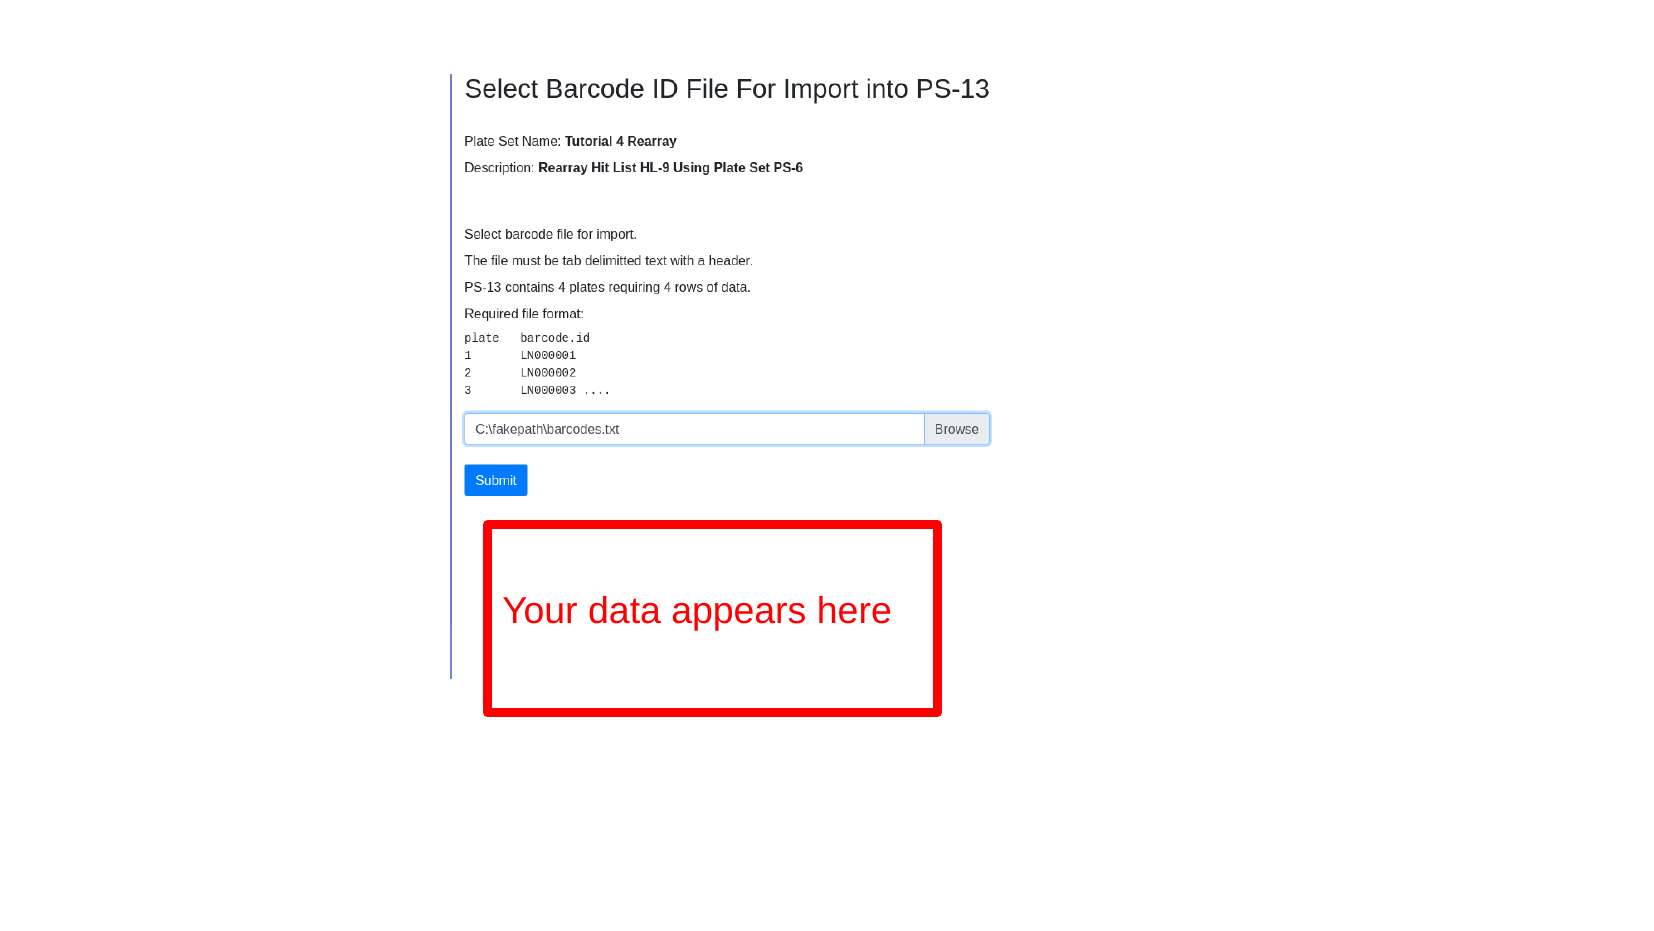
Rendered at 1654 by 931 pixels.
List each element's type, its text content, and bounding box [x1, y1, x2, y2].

text_box Your data appears here [492, 581, 907, 639]
picture [450, 74, 1034, 679]
picture [492, 529, 933, 679]
